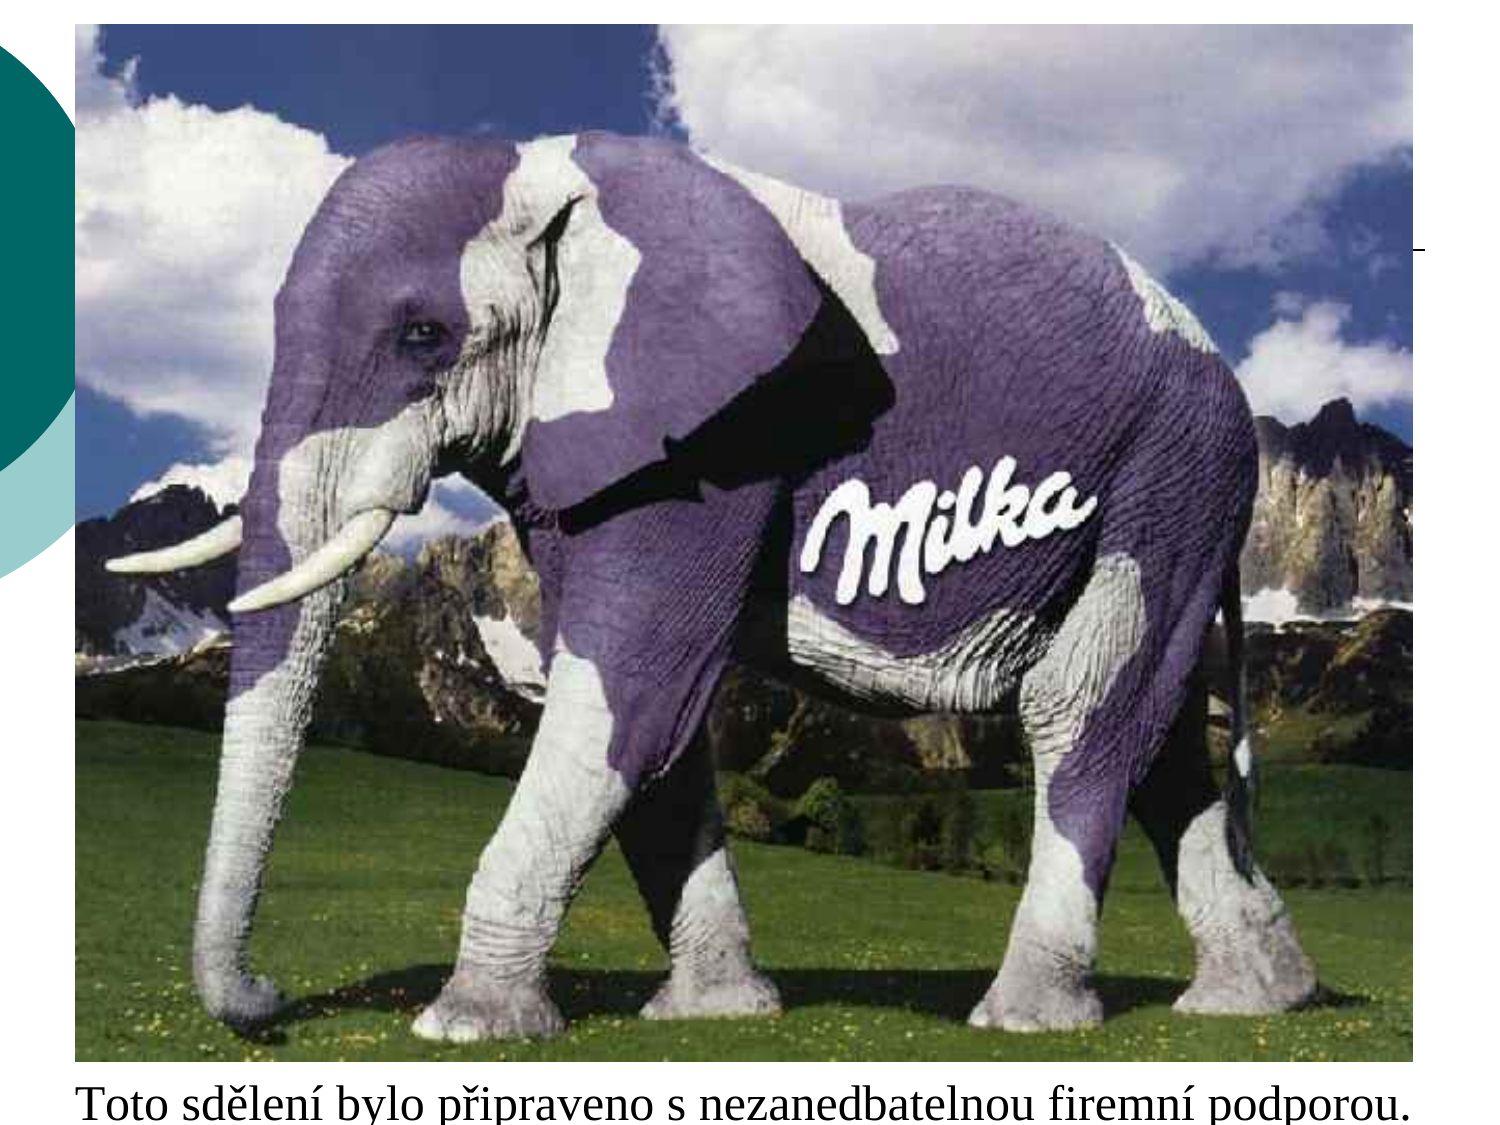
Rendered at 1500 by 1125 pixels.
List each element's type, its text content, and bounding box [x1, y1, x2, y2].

text_box Toto sdělení bylo připraveno s nezanedbatelnou firemní podporou. [0, 1062, 1500, 1125]
picture [75, 24, 1413, 1062]
